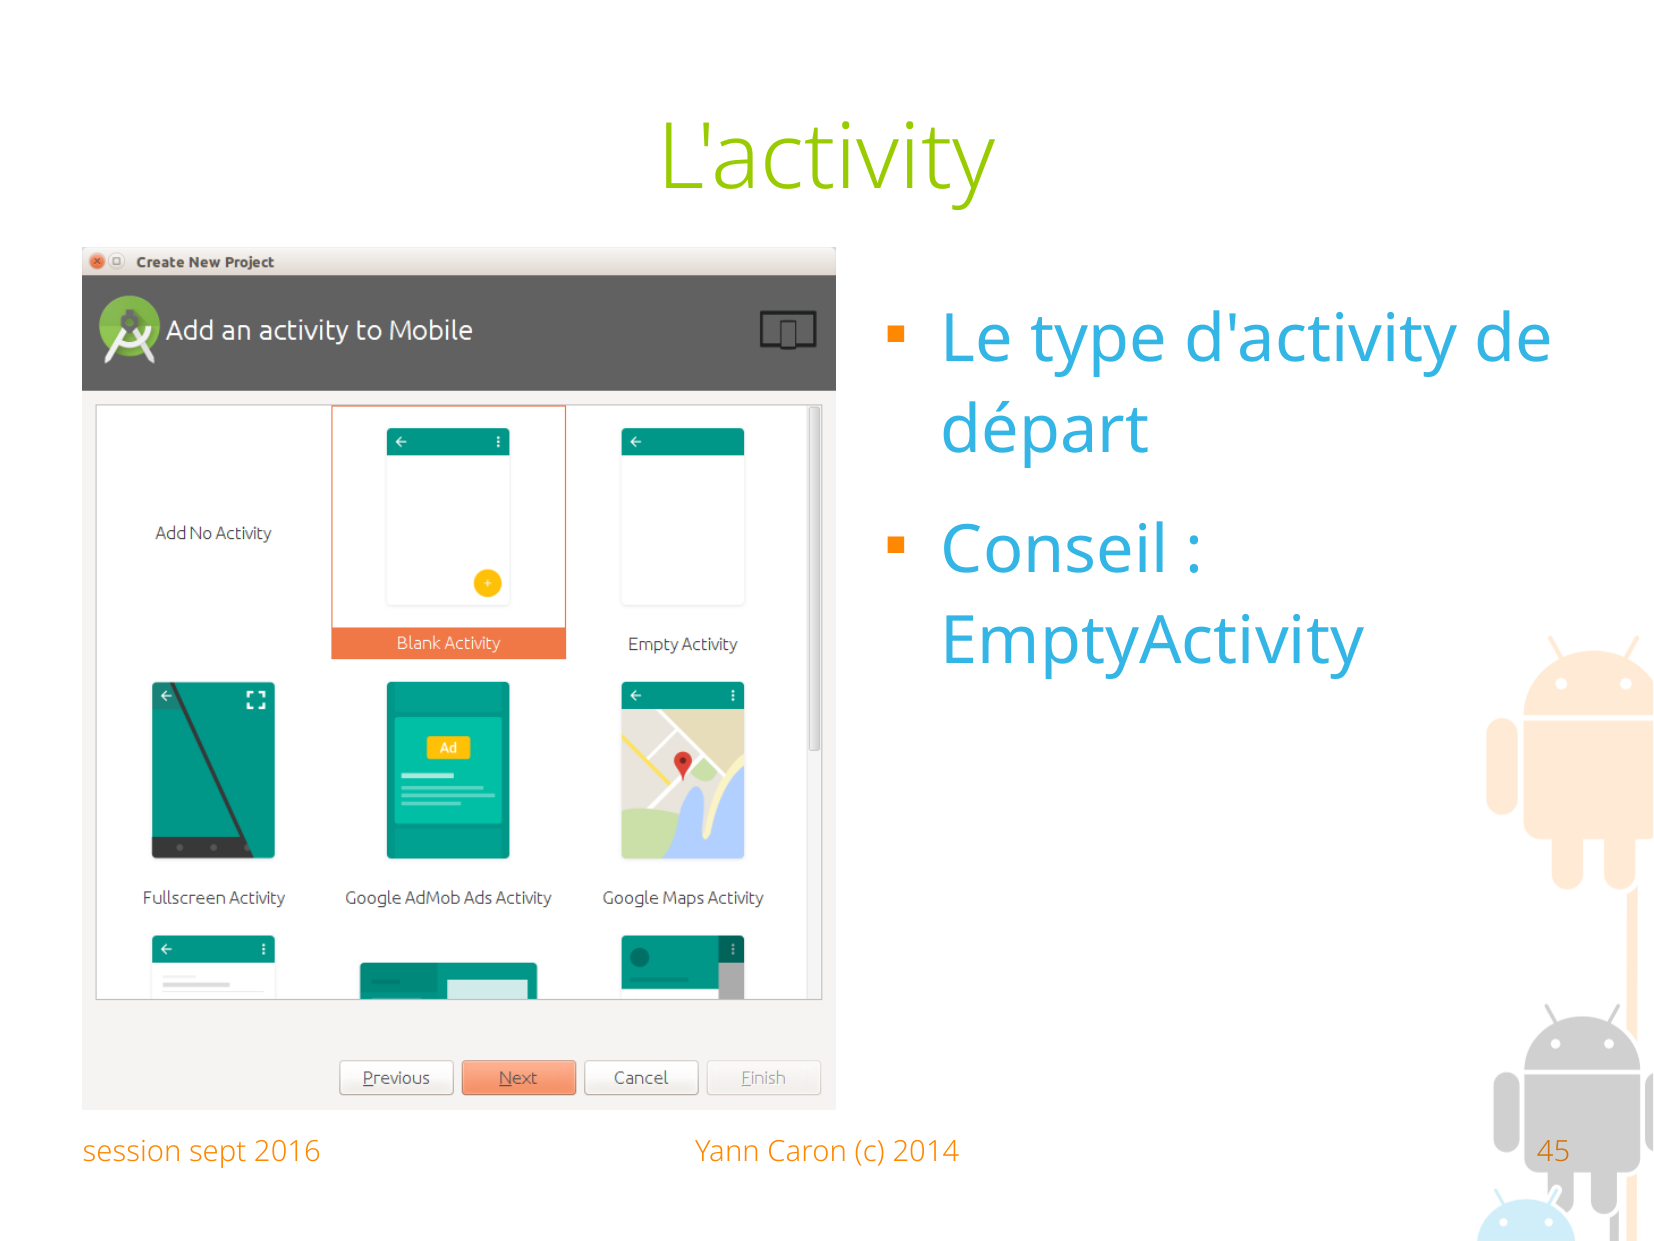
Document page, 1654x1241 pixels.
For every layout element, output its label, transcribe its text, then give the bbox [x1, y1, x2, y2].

title L'activity [82, 49, 1571, 257]
picture [82, 247, 1654, 1241]
list Le type d'activity de départ Conseil : EmptyActivity [870, 290, 1571, 841]
